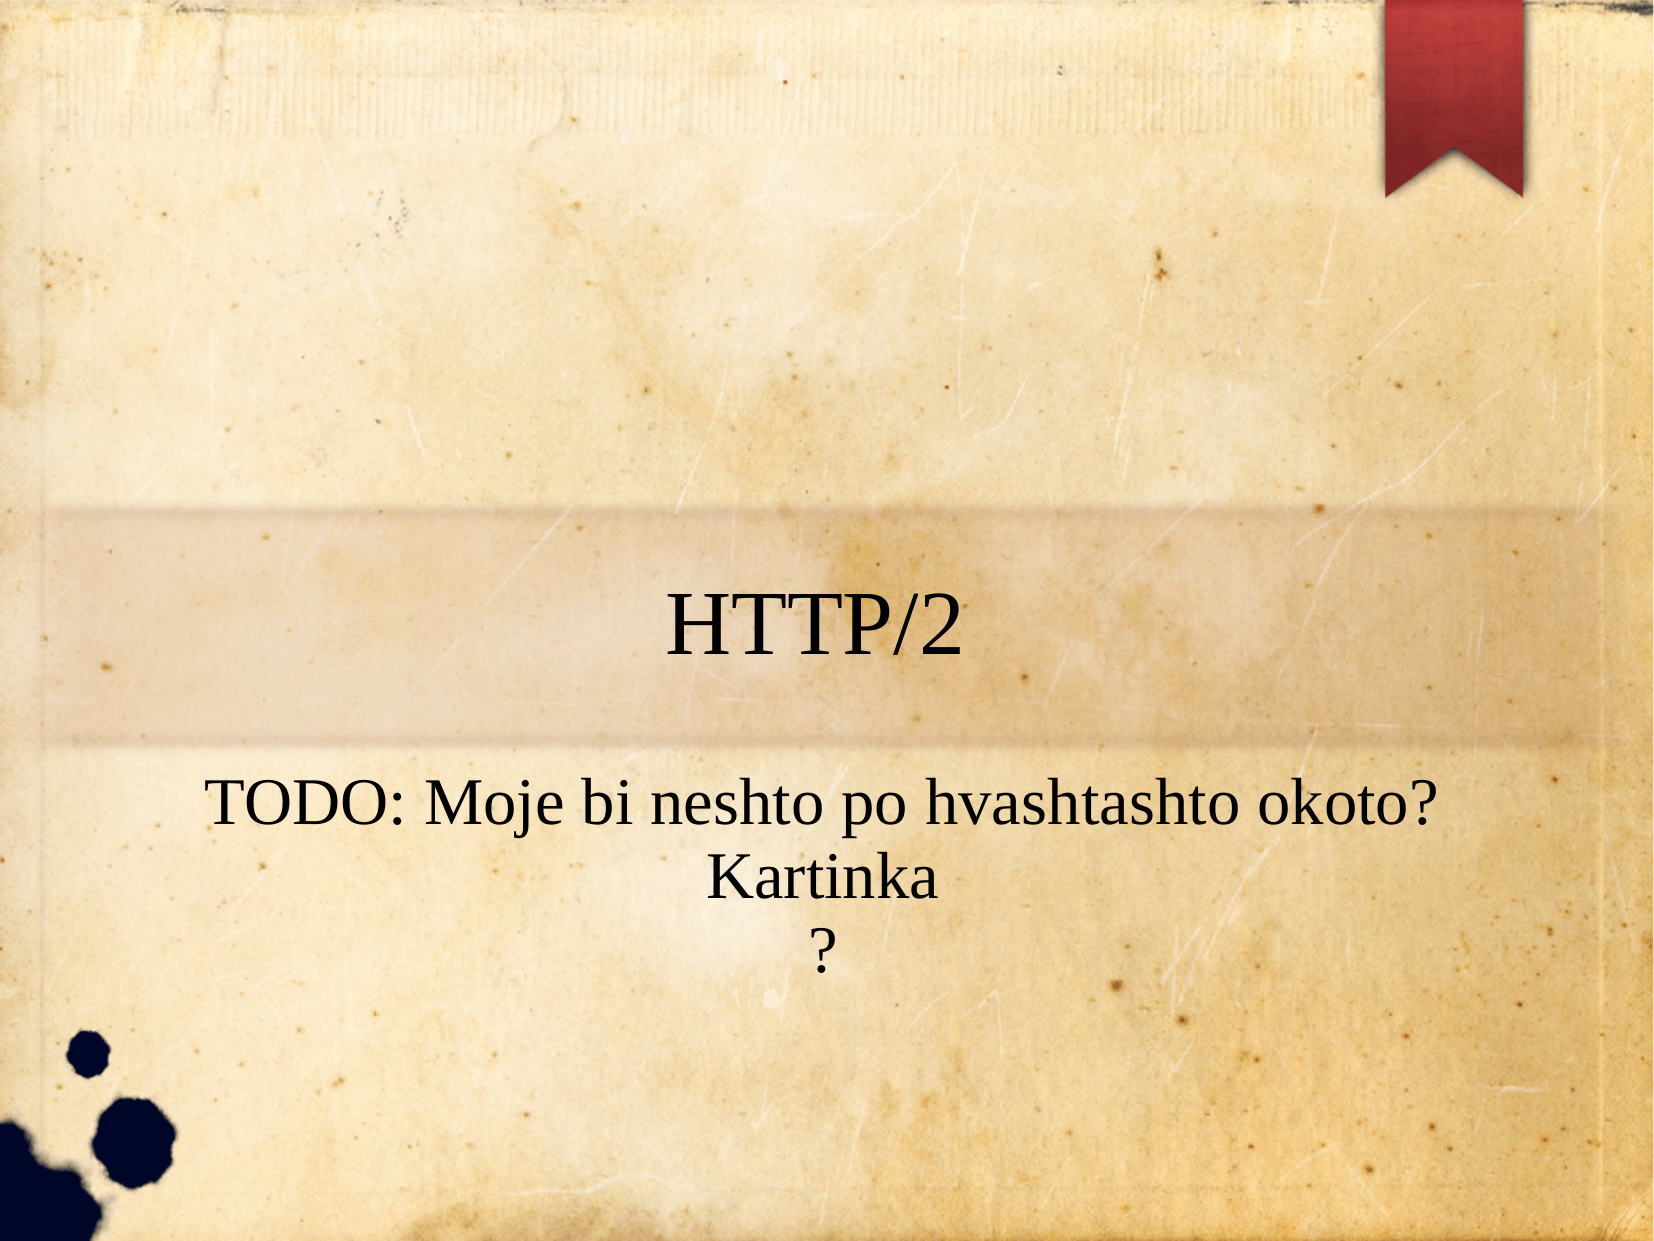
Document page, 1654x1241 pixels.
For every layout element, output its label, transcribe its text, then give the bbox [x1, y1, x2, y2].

list TODO: Moje bi neshto po hvashtashto okoto? Kartinka ? [60, 765, 1516, 1191]
title HTTP/2 [82, 519, 1571, 727]
picture [0, 0, 1654, 1241]
